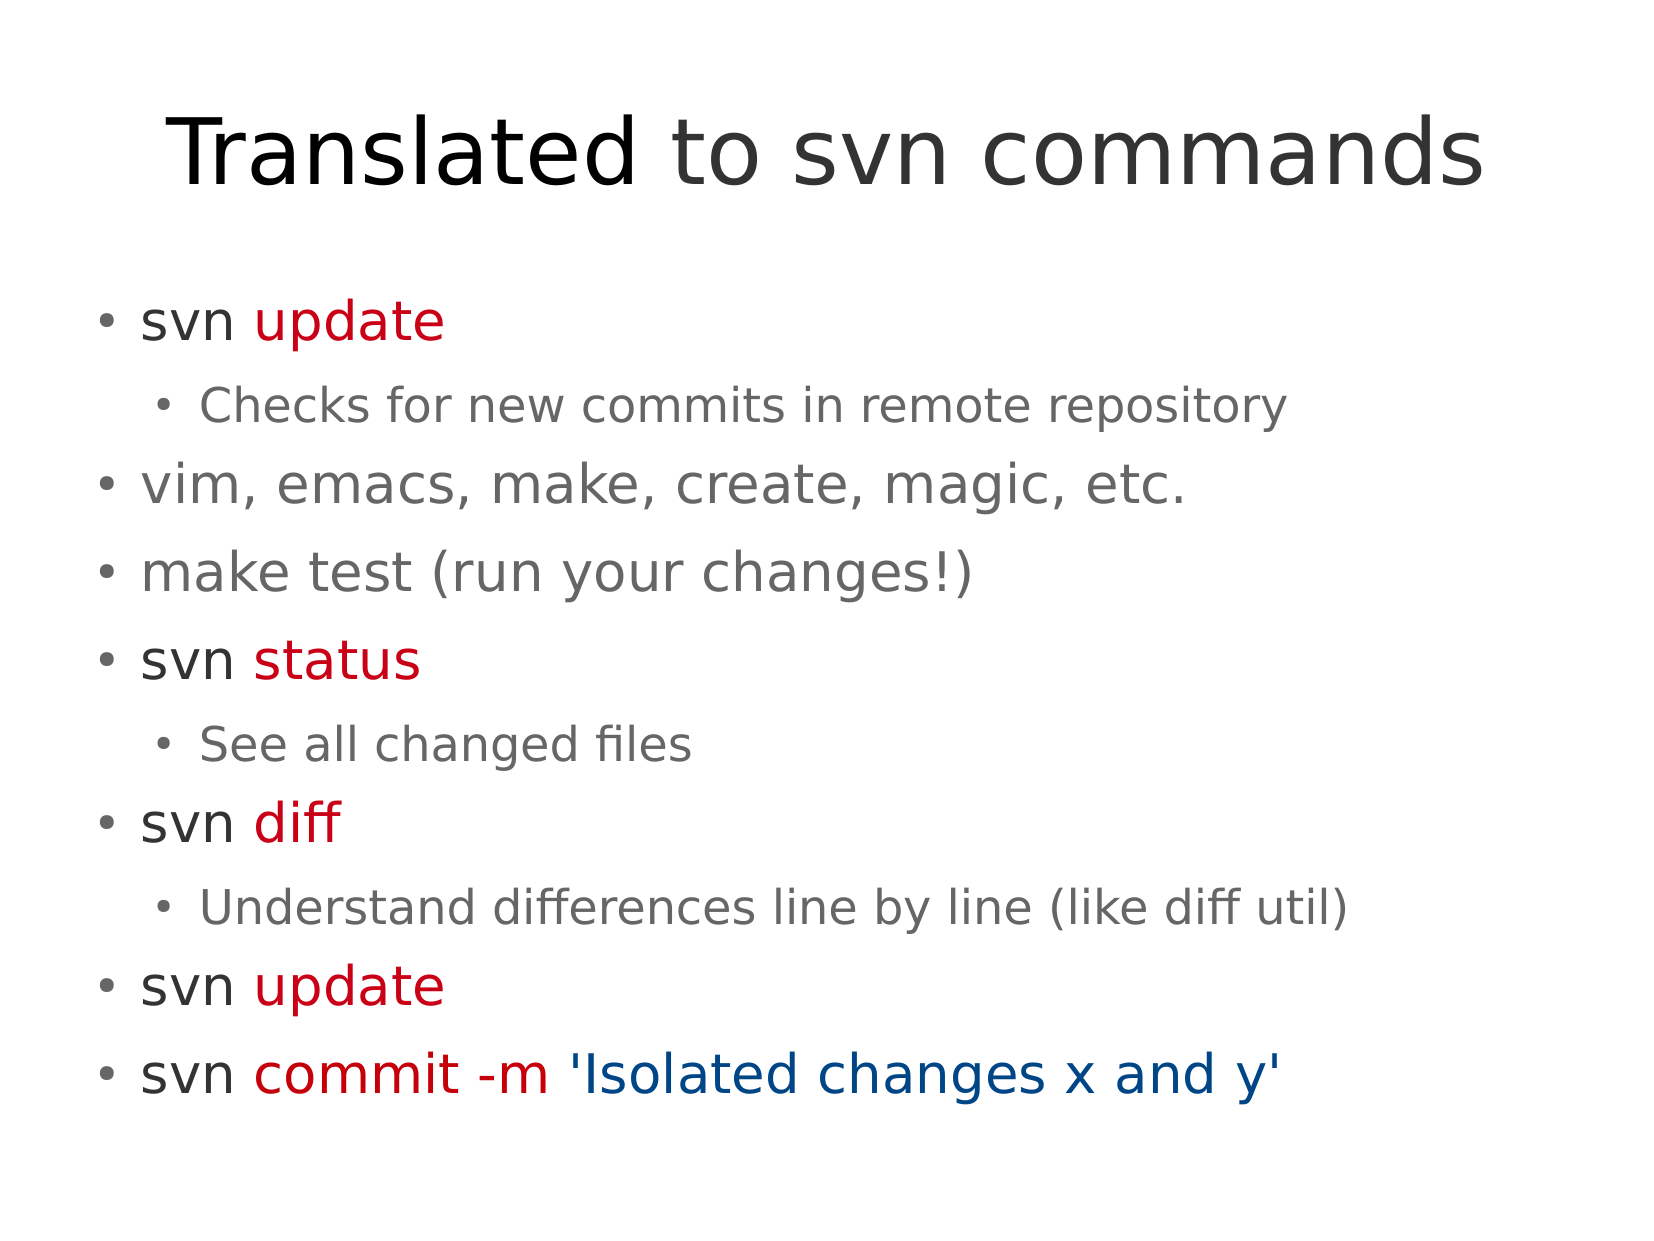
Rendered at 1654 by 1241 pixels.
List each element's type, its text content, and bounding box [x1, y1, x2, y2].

title Translated to svn commands [82, 56, 1571, 250]
list svn update Checks for new commits in remote repository vim, emacs, make, create, magic, etc. make test (run your changes!) svn status See all changed files svn diff Understand differences line by line (like diff util) svn update svn commit -m 'Isolated changes x and y' [82, 290, 1571, 1109]
